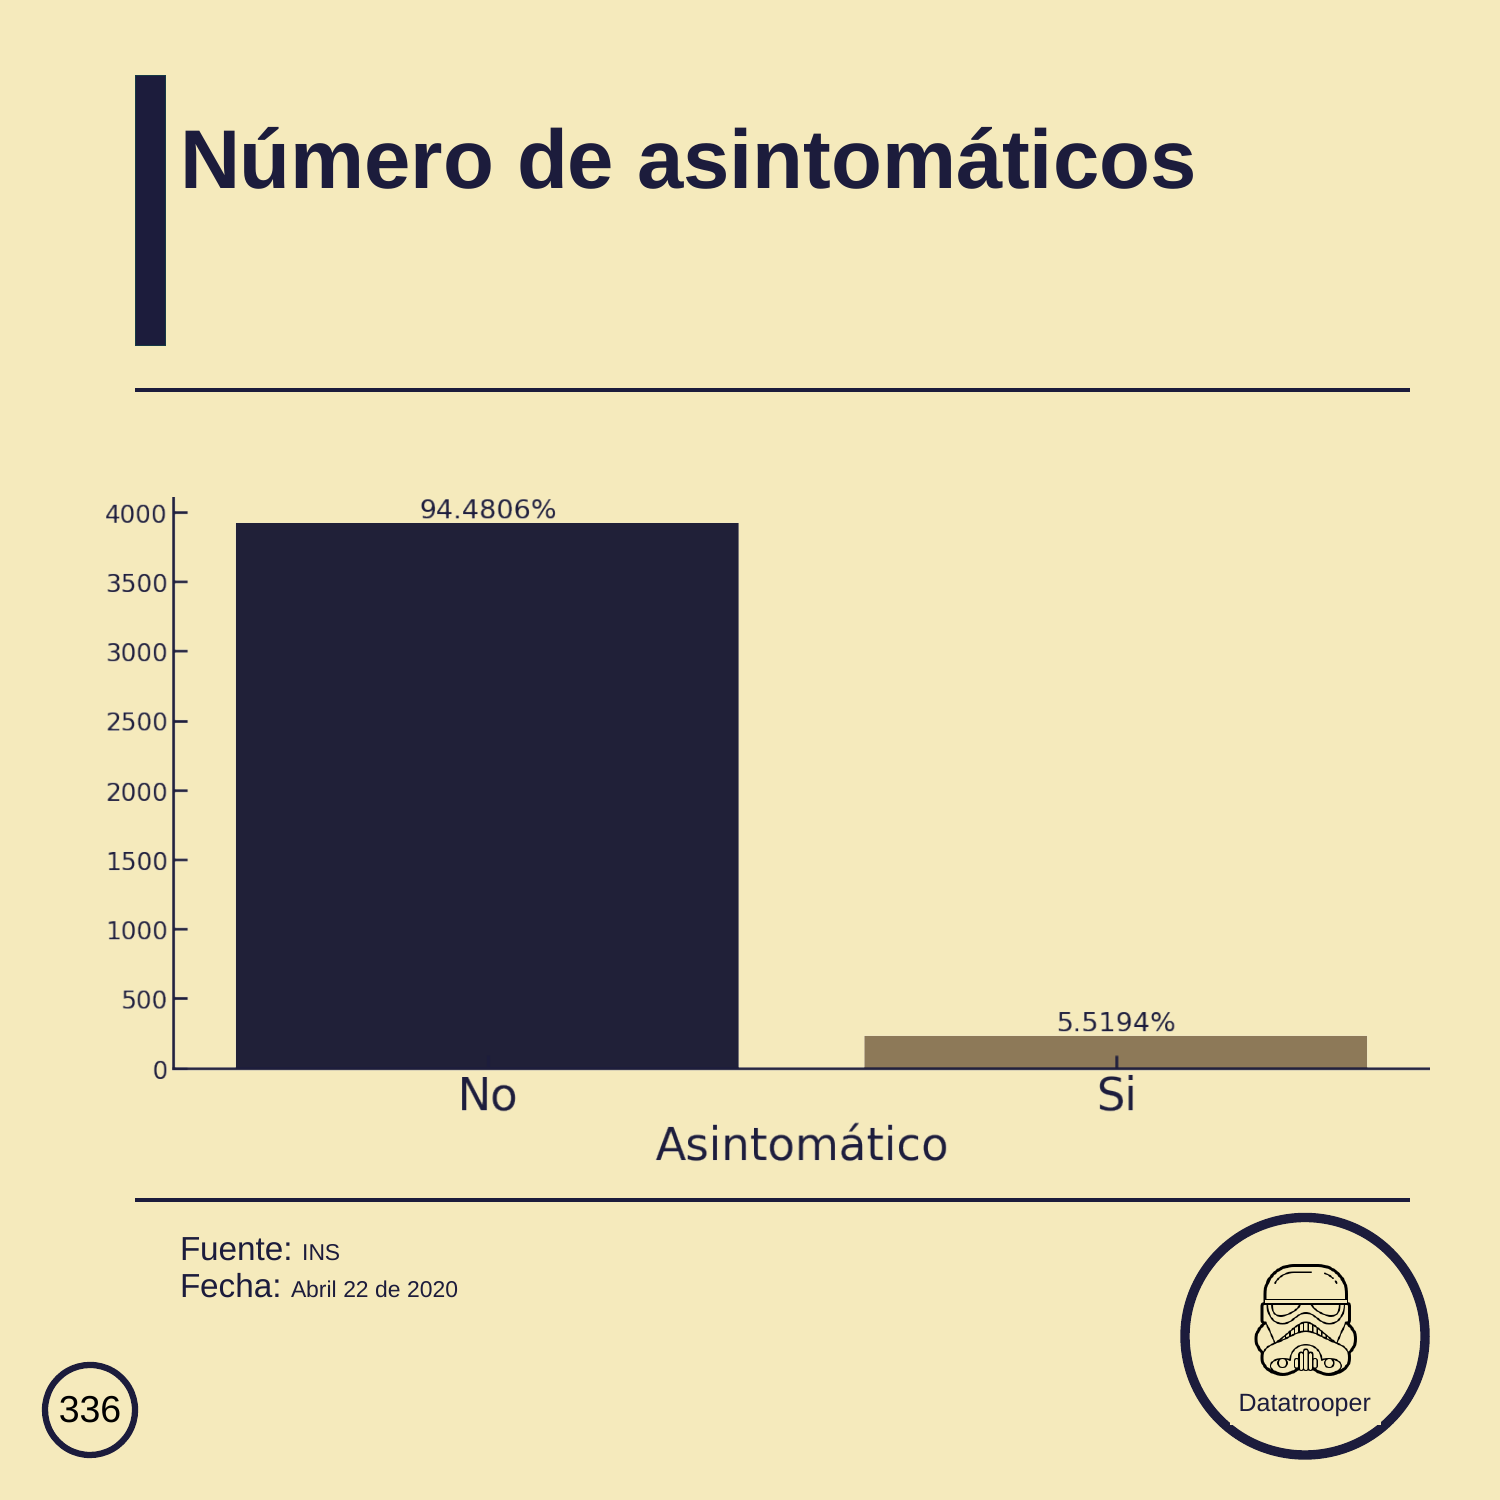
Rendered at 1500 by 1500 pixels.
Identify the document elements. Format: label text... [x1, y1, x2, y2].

title Fuente: INS Fecha: Abril 22 de 2020 [180, 1193, 1201, 1198]
text_box [1185, 1217, 1426, 1456]
text_box [135, 75, 166, 346]
title Número de asintomáticos [180, 64, 1351, 255]
picture [105, 497, 1430, 1171]
title Fuente: INS Fecha: Abril 22 de 2020 [180, 1202, 1201, 1342]
text_box Datatrooper [1230, 1379, 1381, 1425]
picture [1230, 1244, 1381, 1379]
text_box 336 [45, 1364, 136, 1456]
